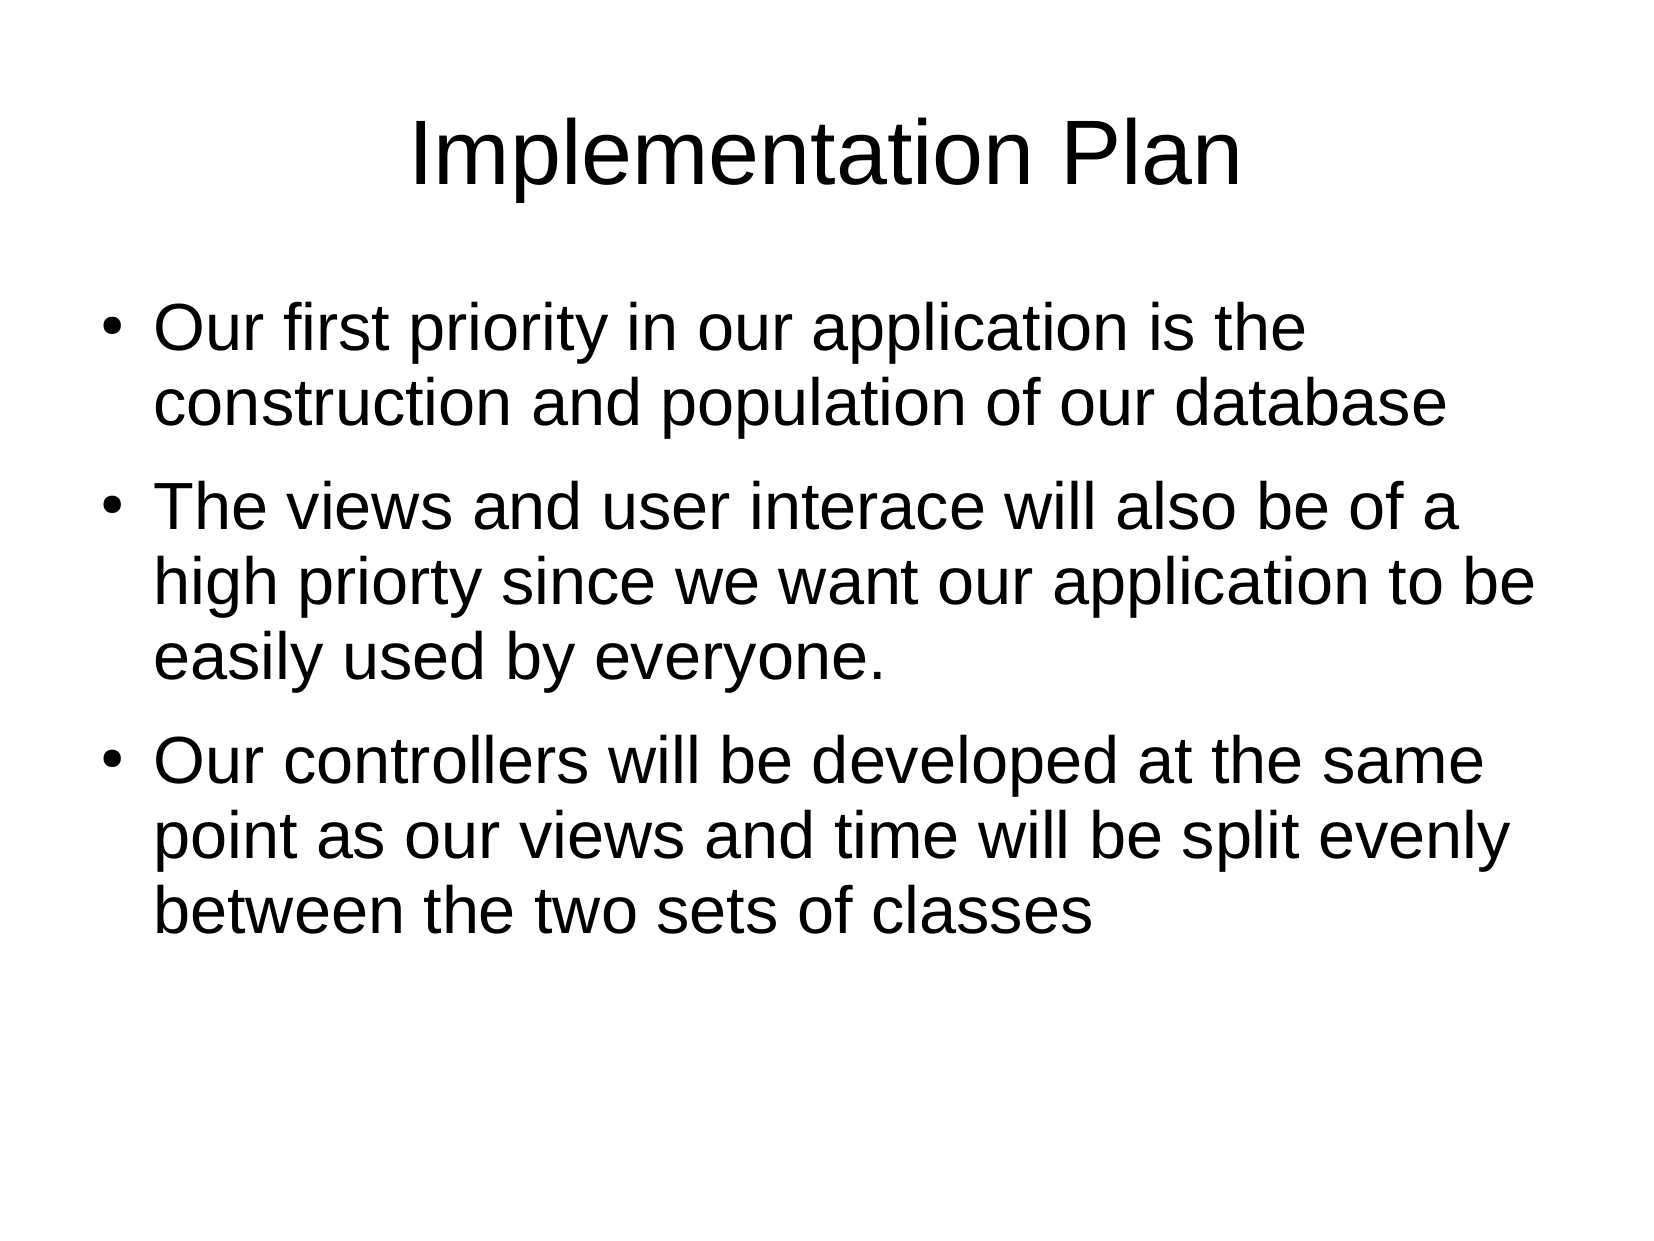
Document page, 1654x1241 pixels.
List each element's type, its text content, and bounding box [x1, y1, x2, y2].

list Our first priority in our application is the construction and population of our database The views and user interace will also be of a high priorty since we want our application to be easily used by everyone. Our controllers will be developed at the same point as our views and time will be split evenly between the two sets of classes [82, 290, 1571, 1010]
title Implementation Plan [82, 49, 1571, 257]
